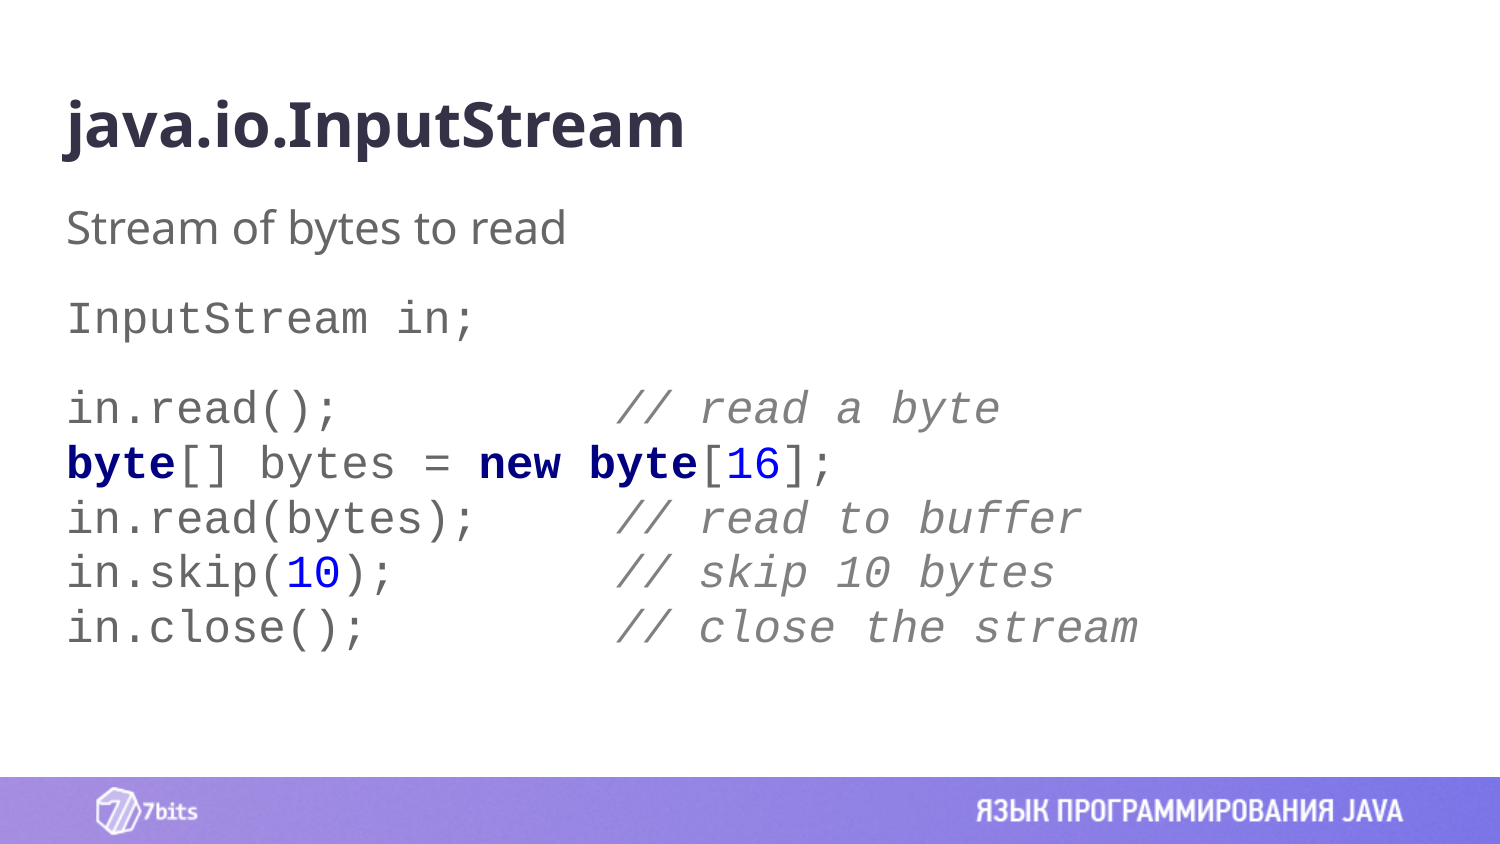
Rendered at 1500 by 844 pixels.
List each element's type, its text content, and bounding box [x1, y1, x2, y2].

picture [0, 777, 1500, 844]
list Stream of bytes to read InputStream in; in.read(); // read a byte byte[] bytes = new byte[16]; in.read(bytes); // read to buffer in.skip(10); // skip 10 bytes in.close(); // close the stream [51, 184, 1449, 745]
title java.io.InputStream [51, 69, 1449, 164]
